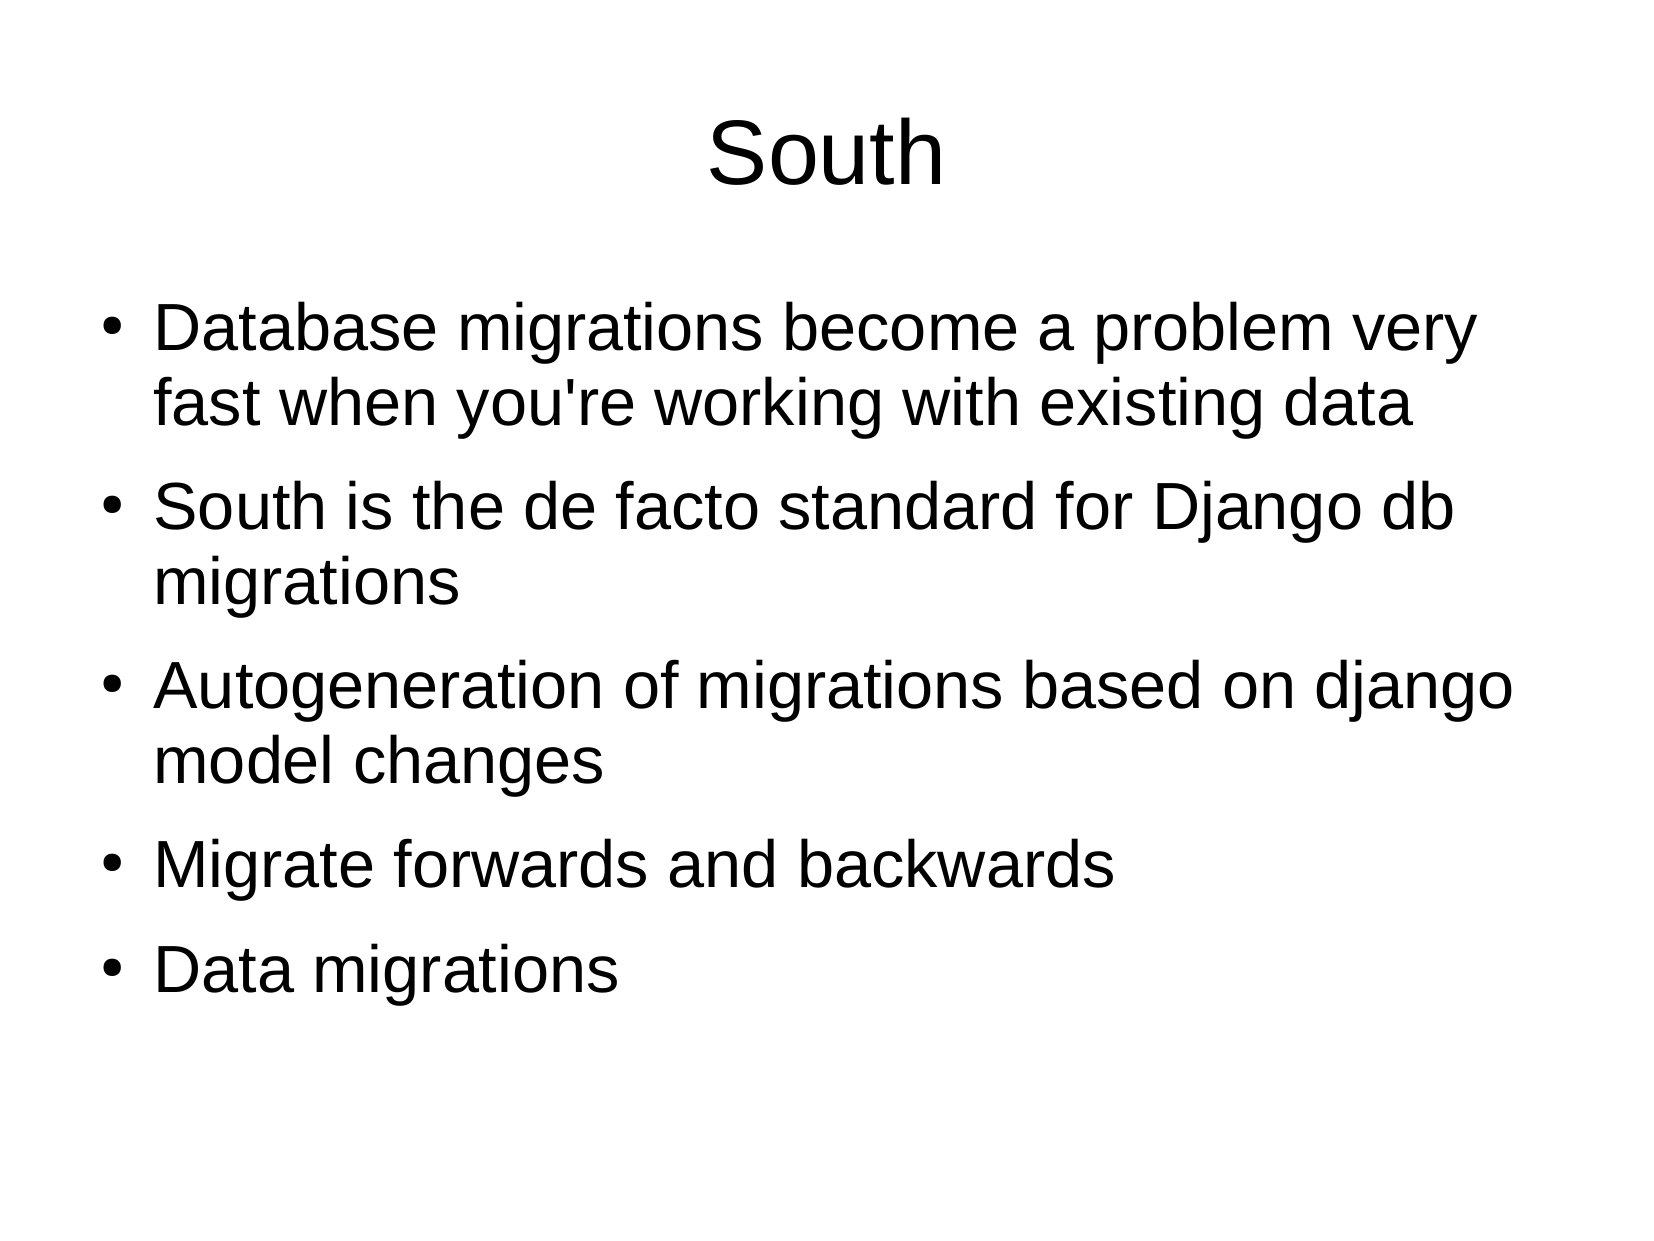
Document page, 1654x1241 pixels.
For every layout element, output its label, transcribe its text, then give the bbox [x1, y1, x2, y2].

title South [82, 49, 1571, 257]
list Database migrations become a problem very fast when you're working with existing data South is the de facto standard for Django db migrations Autogeneration of migrations based on django model changes Migrate forwards and backwards Data migrations [82, 290, 1538, 1010]
